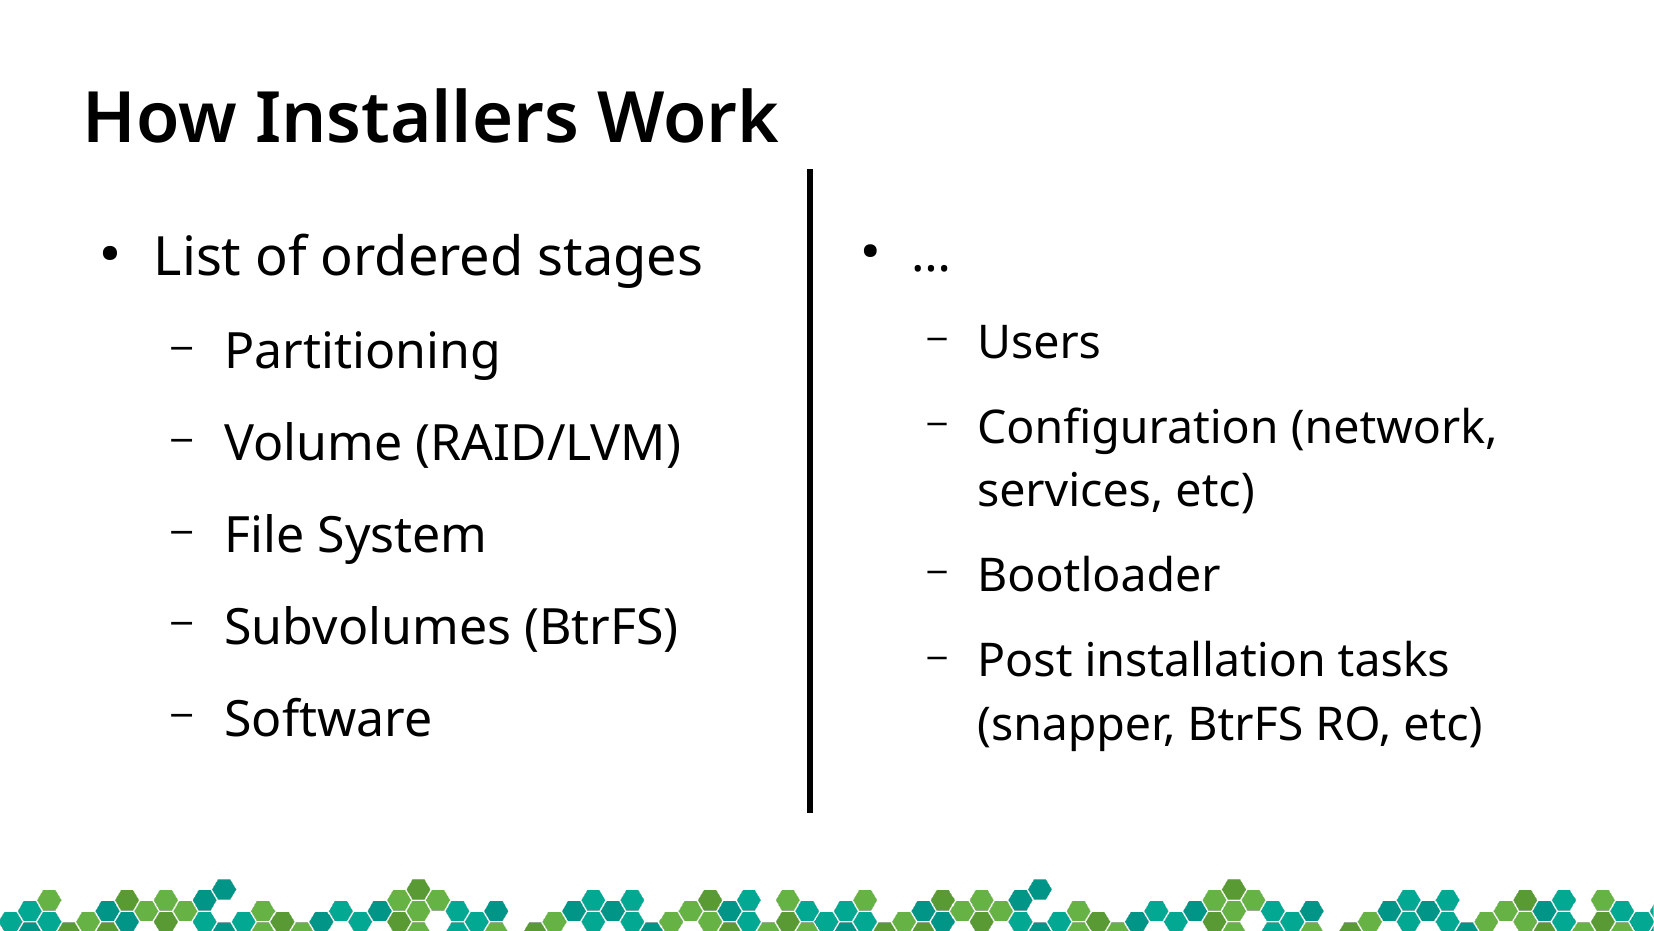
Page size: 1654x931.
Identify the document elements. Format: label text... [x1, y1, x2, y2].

picture [0, 871, 1654, 931]
list … Users Configuration (network, services, etc) Bootloader Post installation tasks (snapper, BtrFS RO, etc) [845, 217, 1572, 758]
list List of ordered stages Partitioning Volume (RAID/LVM) File System Subvolumes (BtrFS) Software [82, 217, 807, 758]
title How Installers Work [82, 37, 1571, 193]
